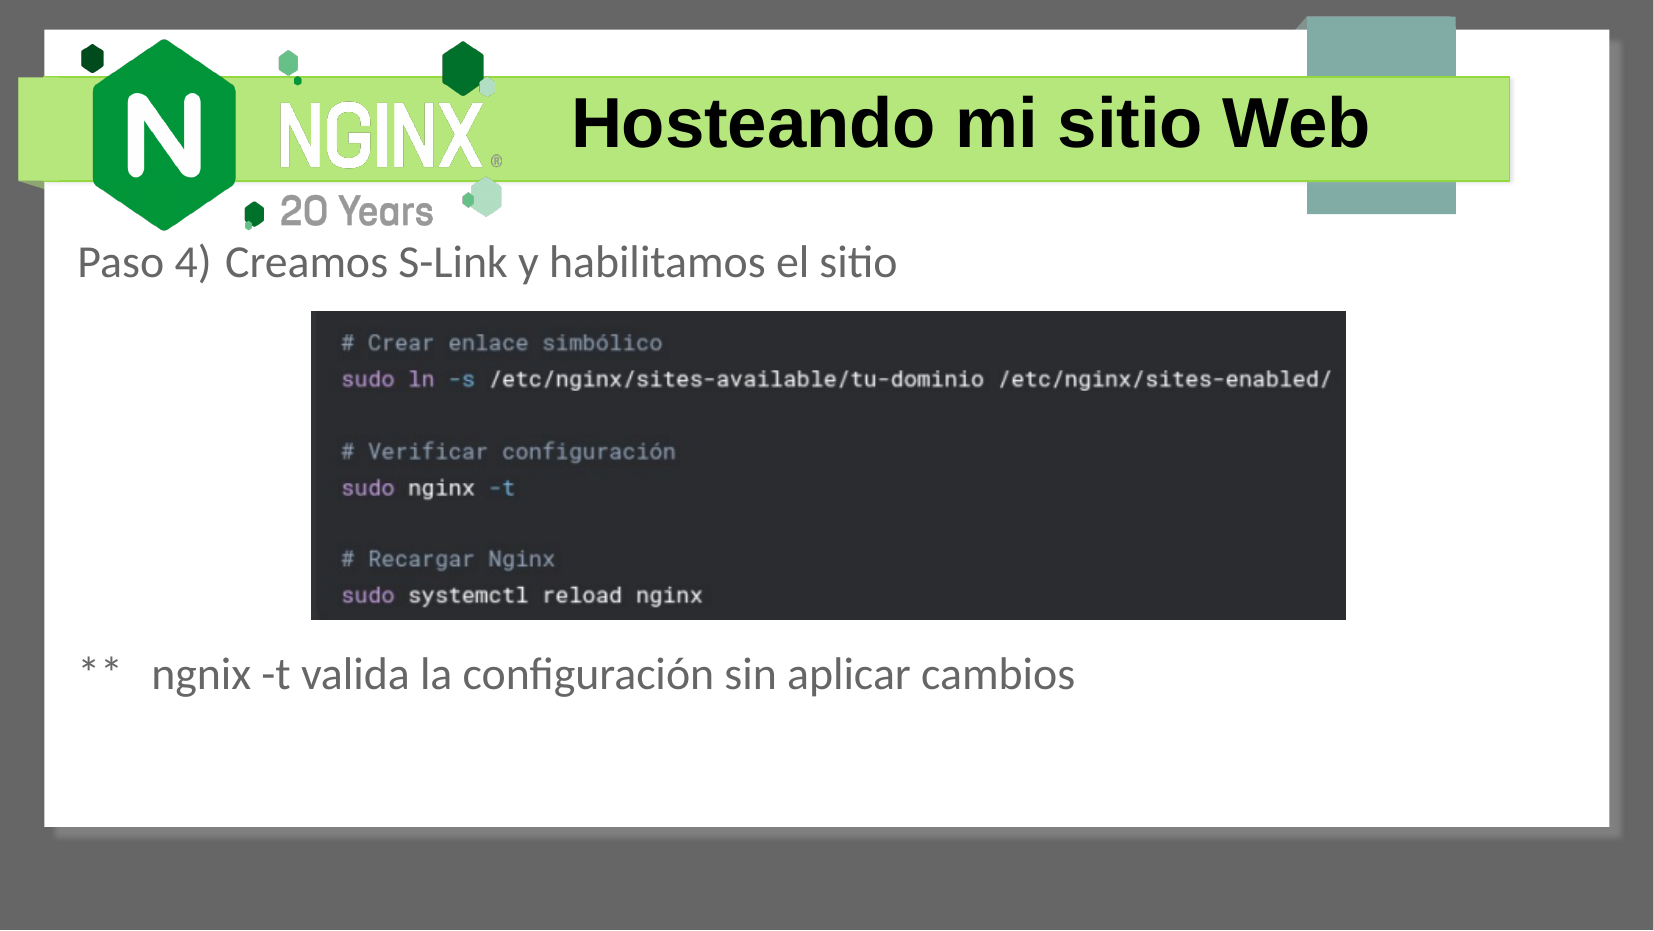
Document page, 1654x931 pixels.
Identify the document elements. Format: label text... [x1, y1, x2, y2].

title Hosteando mi sitio Web [531, 38, 1625, 207]
picture [311, 311, 1346, 620]
subtitle [62, 796, 1599, 931]
text_box Paso 4) Creamos S-Link y habilitamos el sitio ** ngnix -t valida la configuración sin aplicar cambios [62, 236, 1654, 796]
picture [74, 37, 502, 236]
